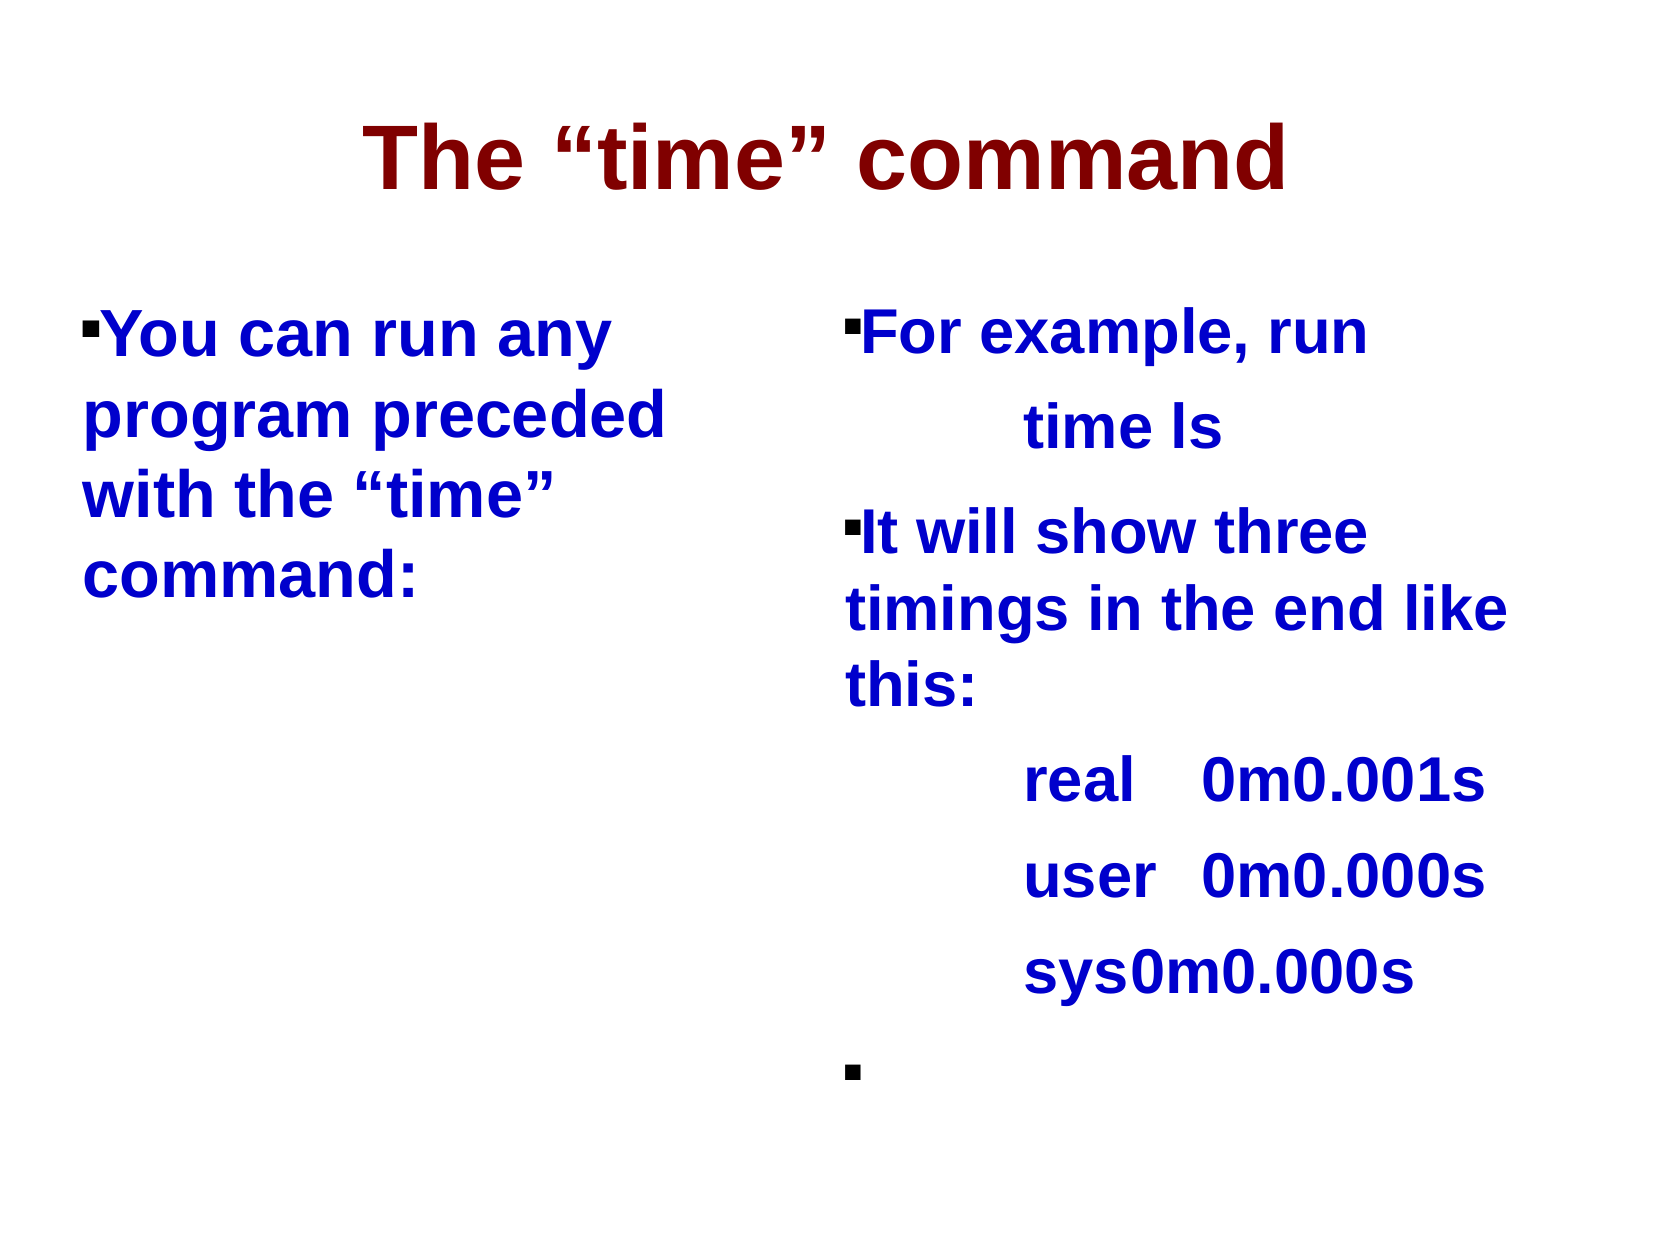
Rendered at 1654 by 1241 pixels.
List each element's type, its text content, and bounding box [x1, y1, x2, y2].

title The “time” command [82, 49, 1571, 257]
list For example, run time ls It will show three timings in the end like this: real 0m0.001s user 0m0.000s sys 0m0.000s [845, 290, 1572, 1010]
list You can run any program preceded with the “time” command: [82, 290, 809, 1010]
